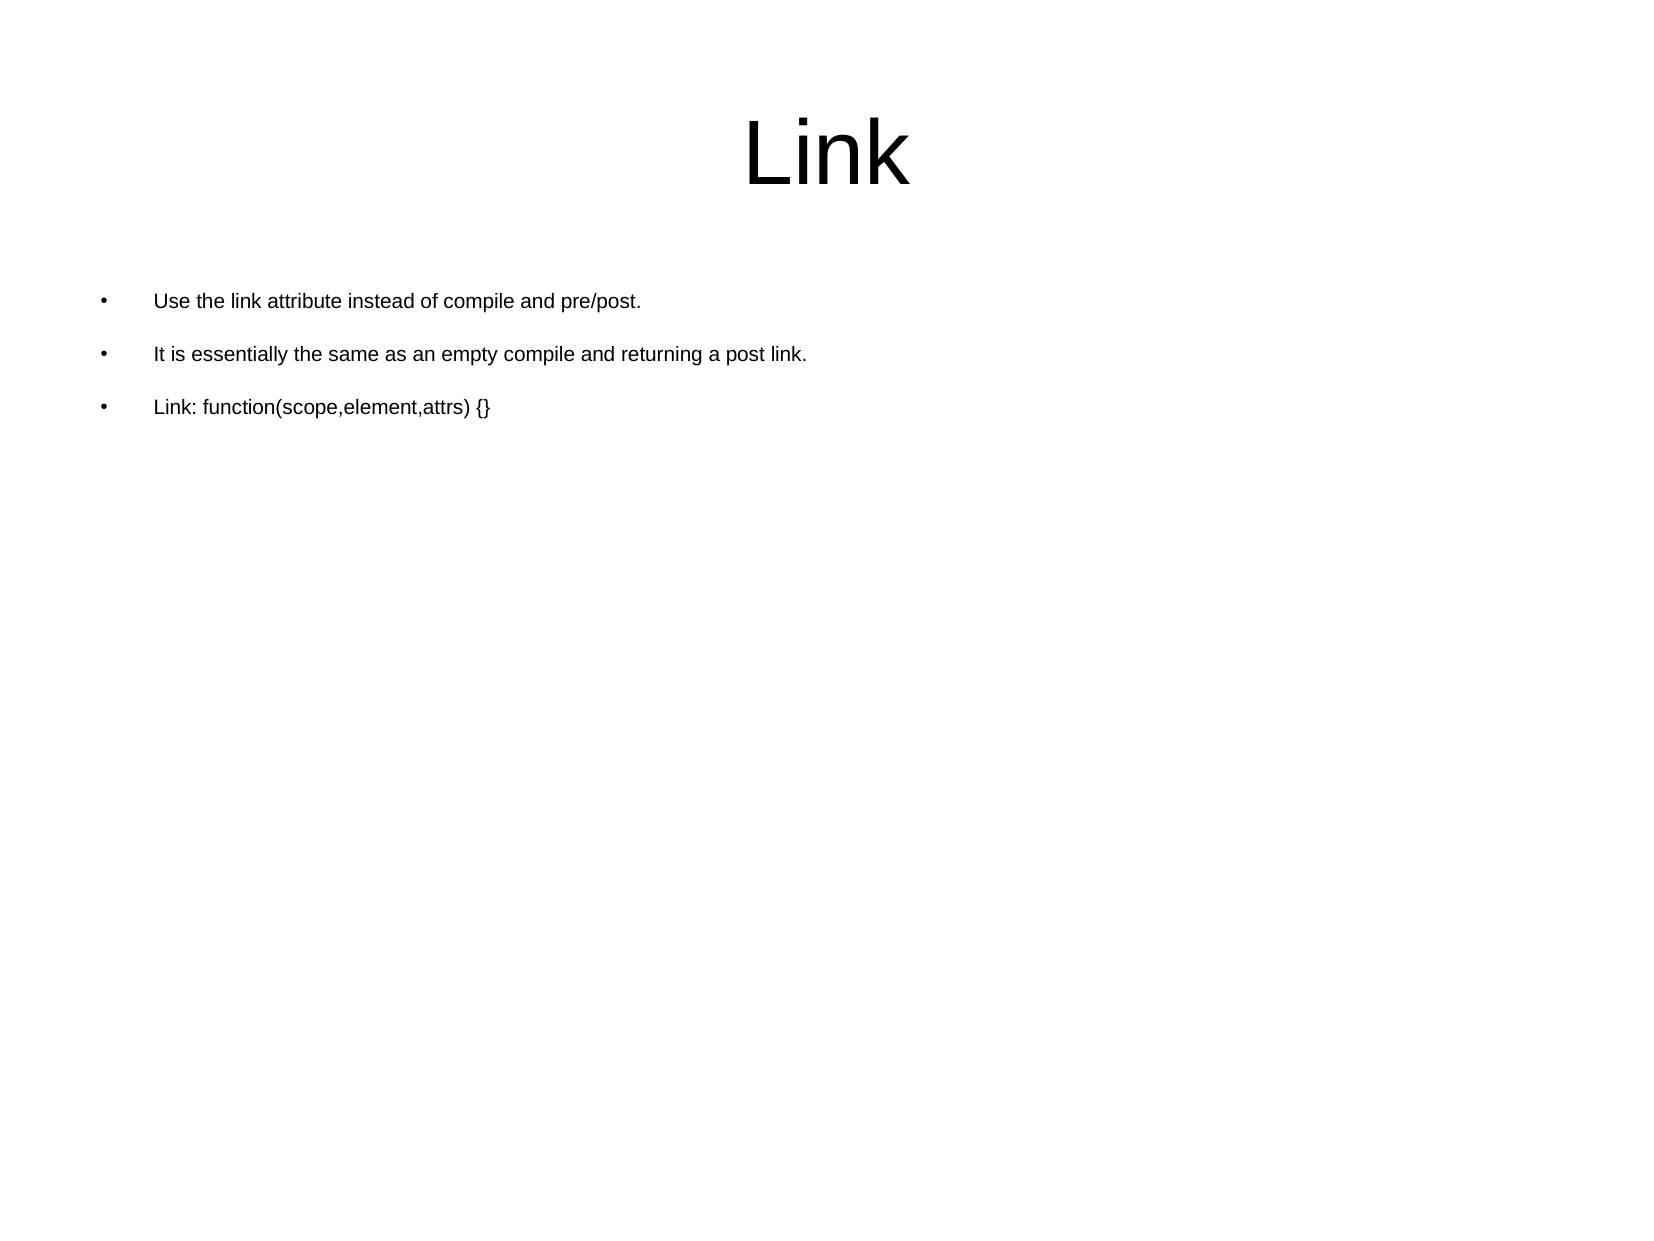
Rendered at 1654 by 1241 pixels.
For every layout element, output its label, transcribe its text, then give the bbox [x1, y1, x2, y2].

title Link [82, 49, 1571, 257]
list Use the link attribute instead of compile and pre/post. It is essentially the same as an empty compile and returning a post link. Link: function(scope,element,attrs) {} [82, 290, 1571, 1010]
